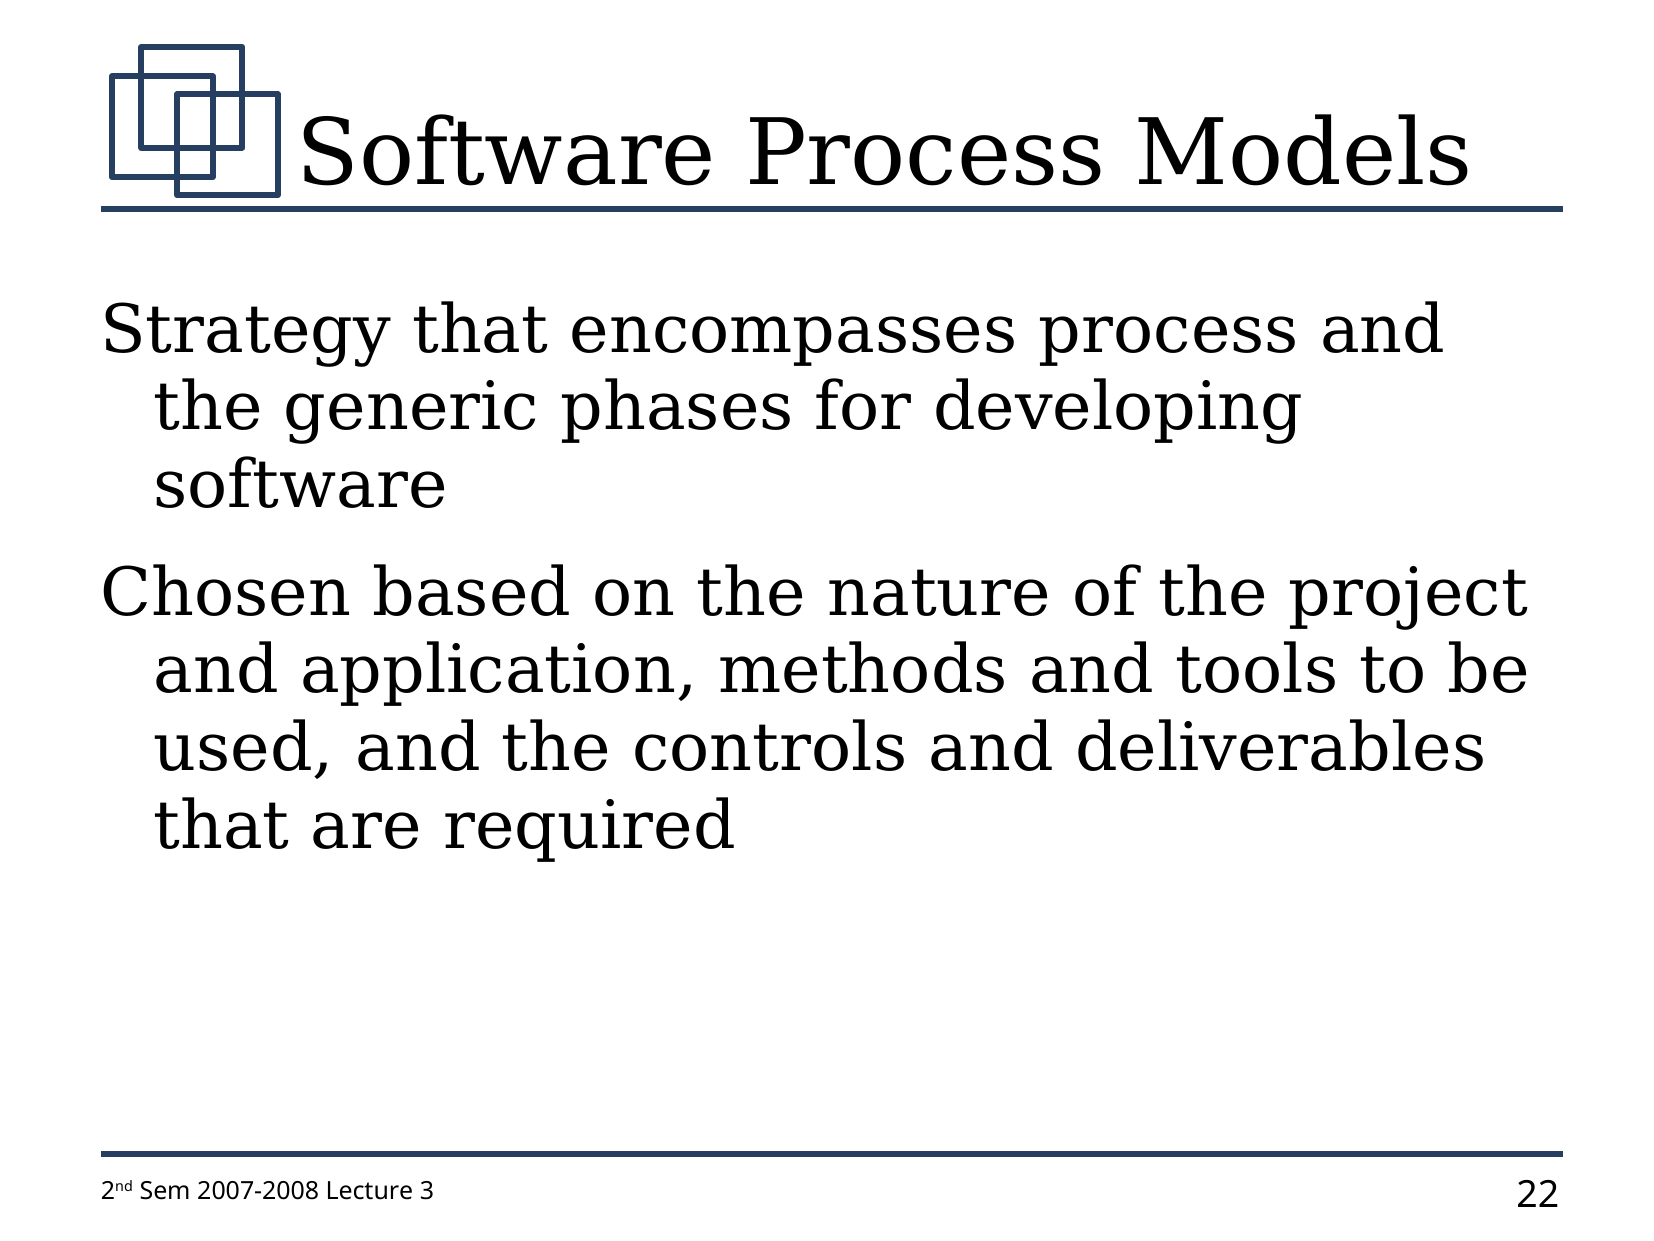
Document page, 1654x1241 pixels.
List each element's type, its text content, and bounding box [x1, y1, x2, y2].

title Software Process Models [82, 49, 1571, 257]
list Strategy that encompasses process and the generic phases for developing software Chosen based on the nature of the project and application, methods and tools to be used, and the controls and deliverables that are required [82, 290, 1571, 1109]
